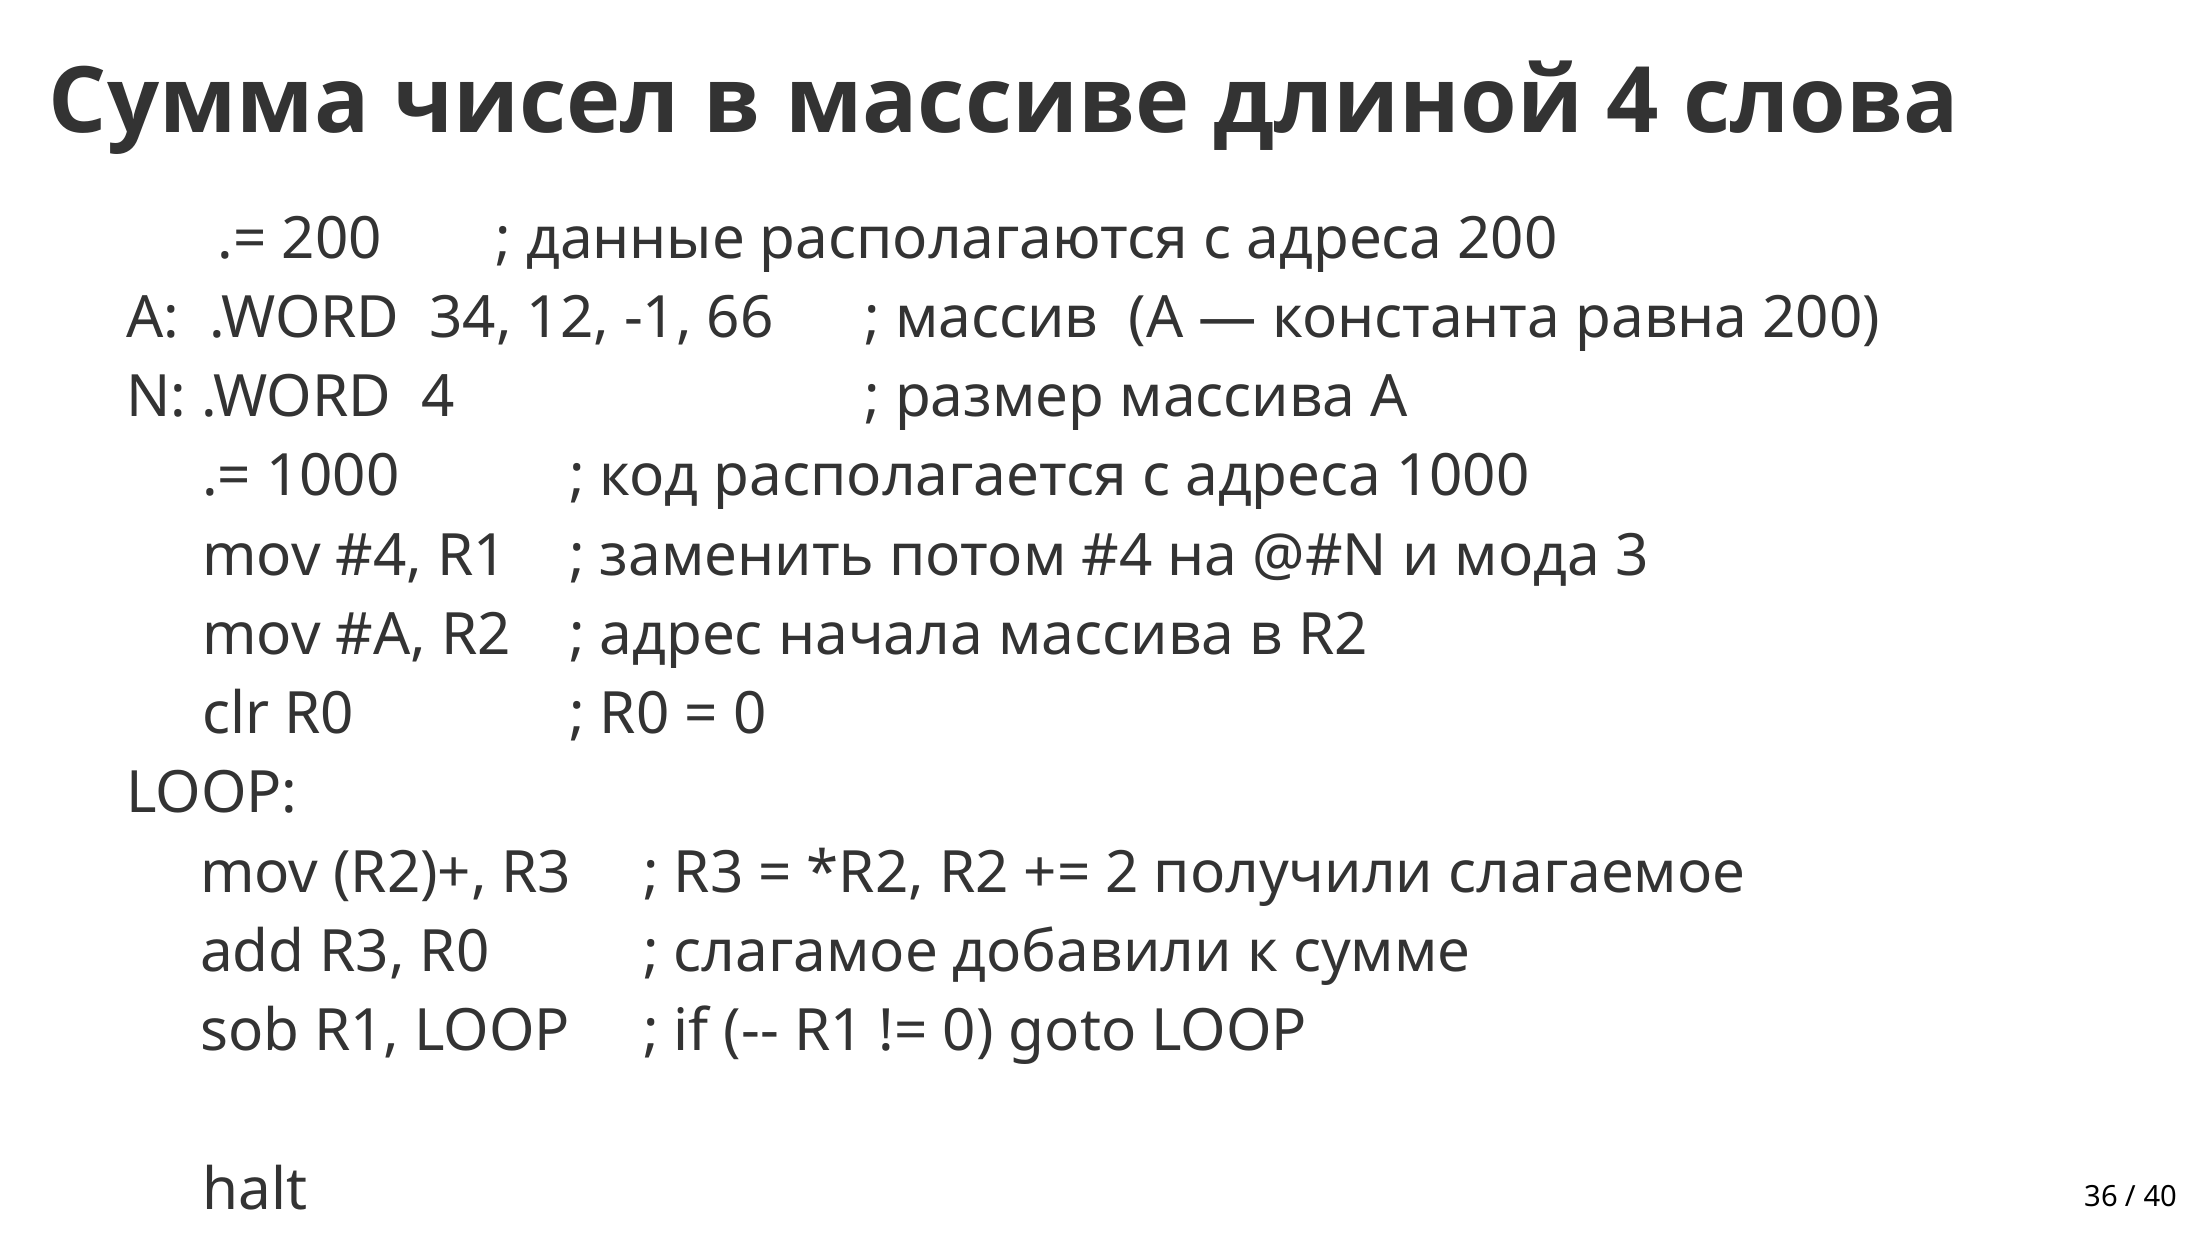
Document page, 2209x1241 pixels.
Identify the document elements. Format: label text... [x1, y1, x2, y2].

title Сумма чисел в массиве длиной 4 слова [48, 34, 2174, 160]
list .= 200 ; данные располагаются с адреса 200 A: .WORD 34, 12, -1, 66 ; массив (А — константа равна 200) N: .WORD 4 ; размер массива А .= 1000 ; код располагается с адреса 1000 mov #4, R1 ; заменить потом #4 на @#N и мода 3 mov #A, R2 ; адрес начала массива в R2 clr R0 ; R0 = 0 LOOP: mov (R2)+, R3 ; R3 = *R2, R2 += 2 получили слагаемое add R3, R0 ; слагамое добавили к сумме sob R1, LOOP ; if (-- R1 != 0) goto LOOP halt [55, 195, 2128, 1177]
